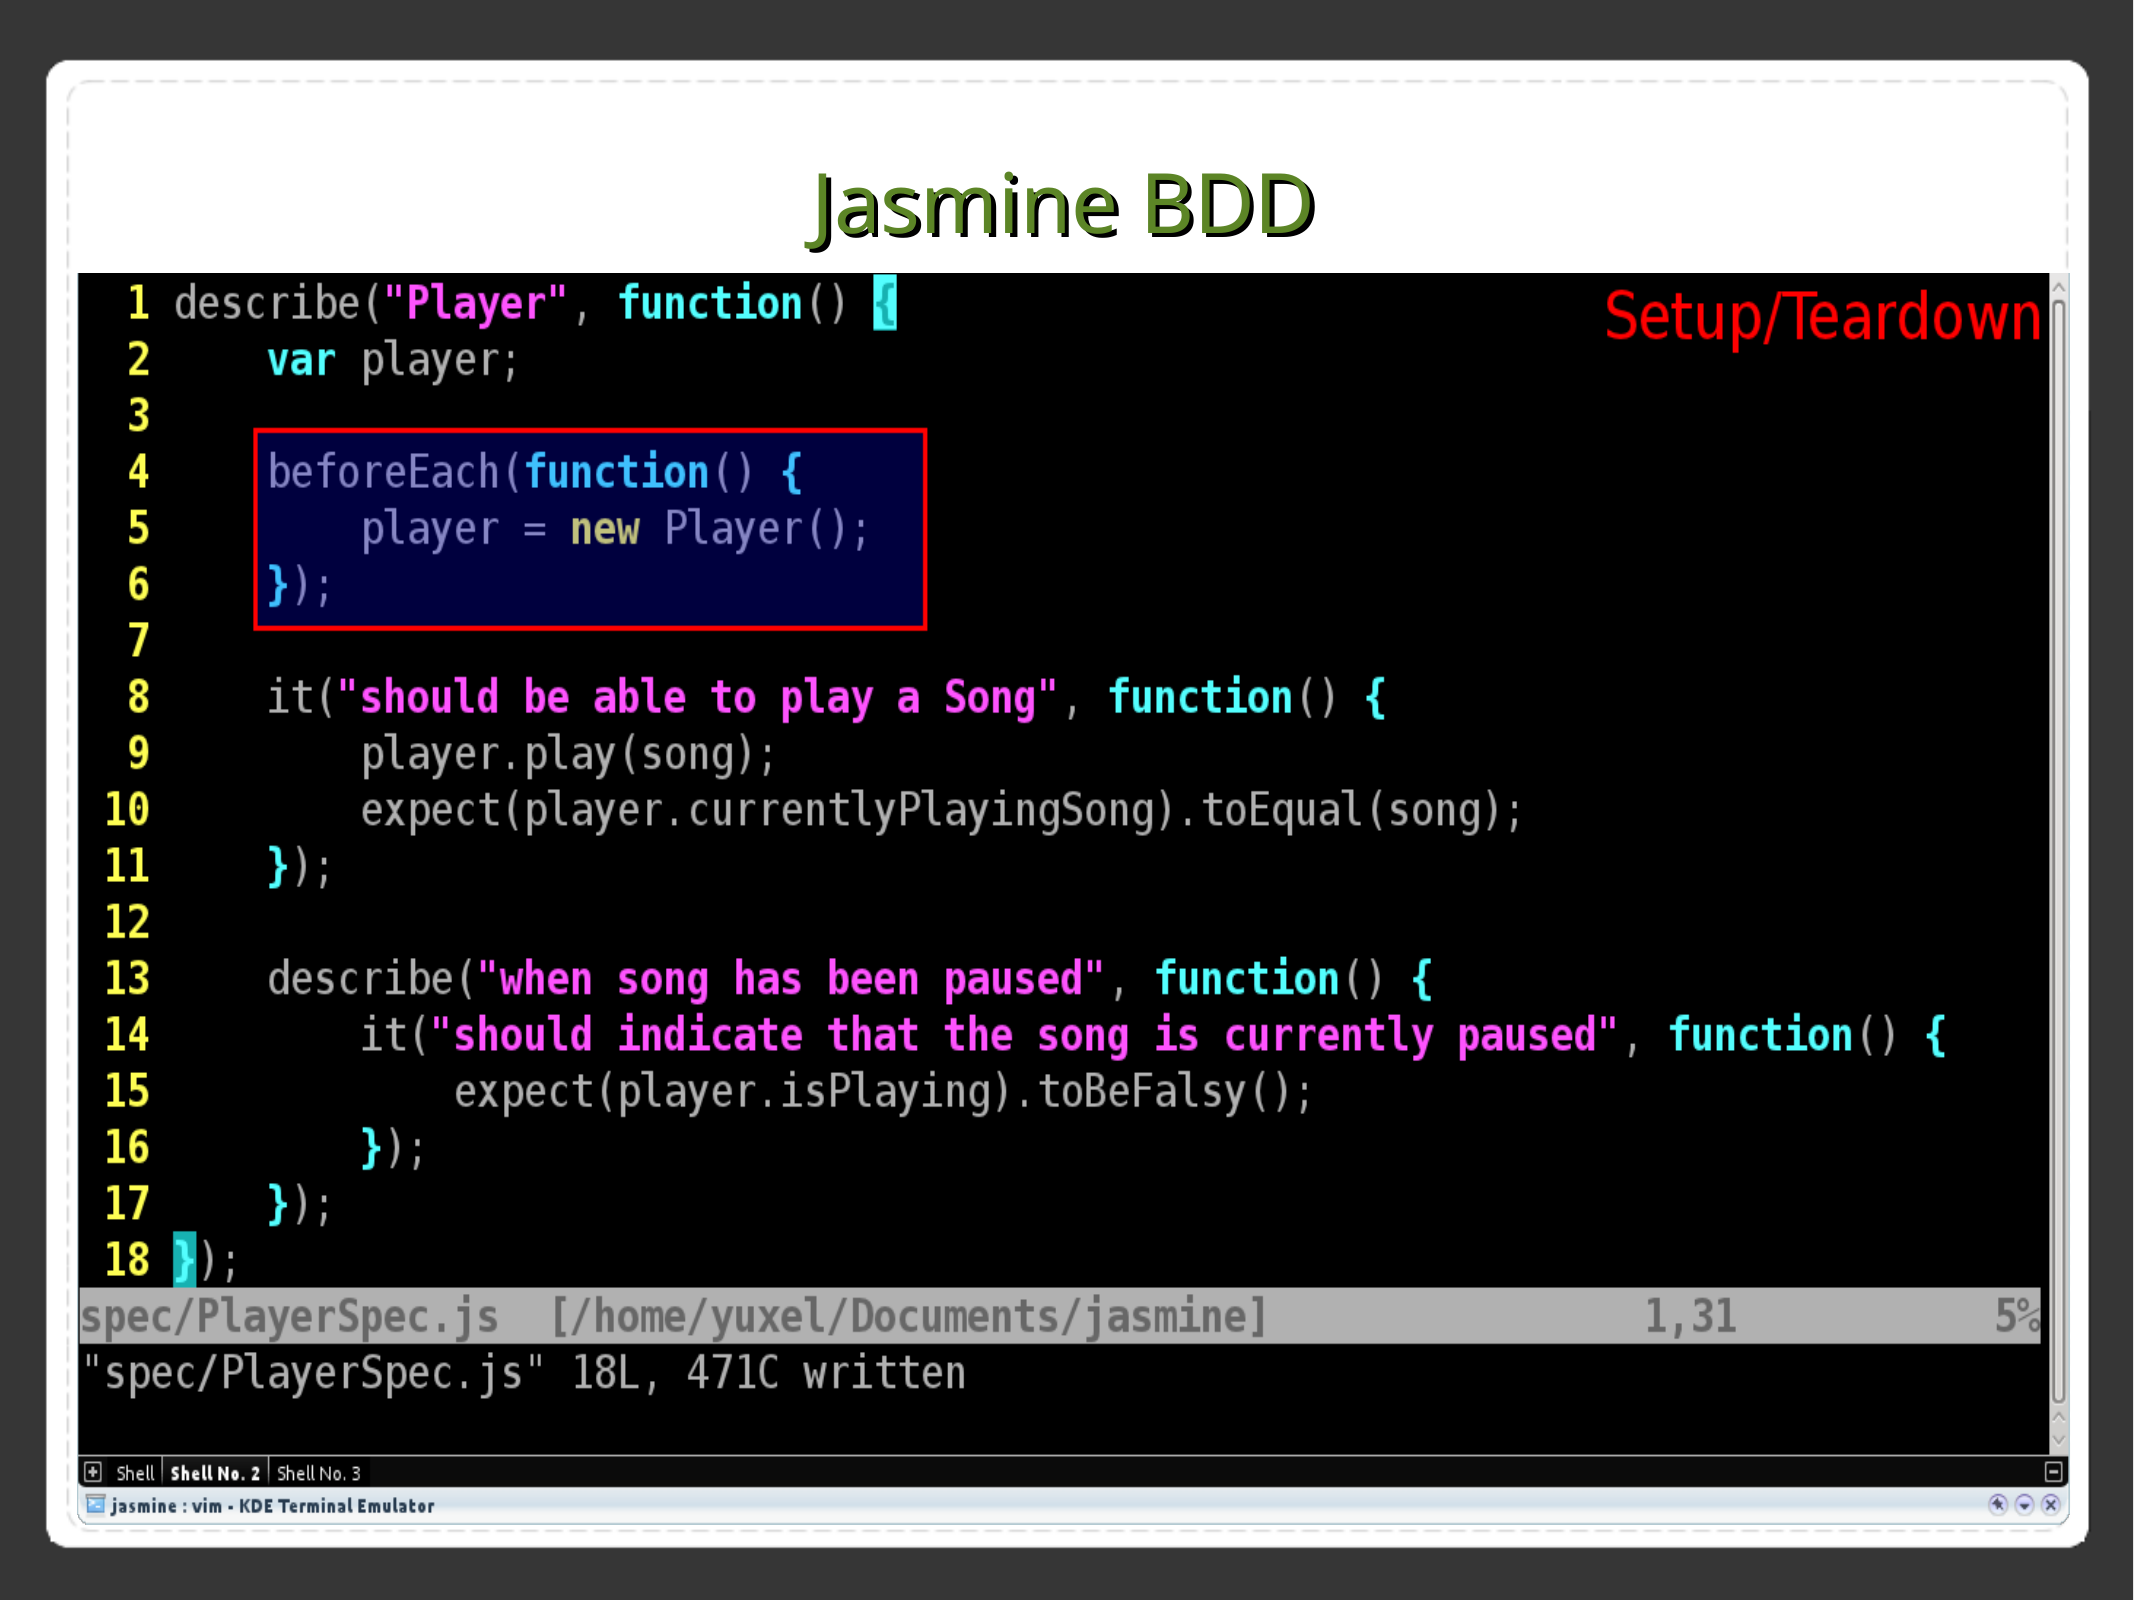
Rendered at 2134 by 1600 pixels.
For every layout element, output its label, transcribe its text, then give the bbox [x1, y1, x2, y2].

picture [0, 0, 2134, 1600]
text_box Jasmine BDD [811, 150, 1317, 251]
